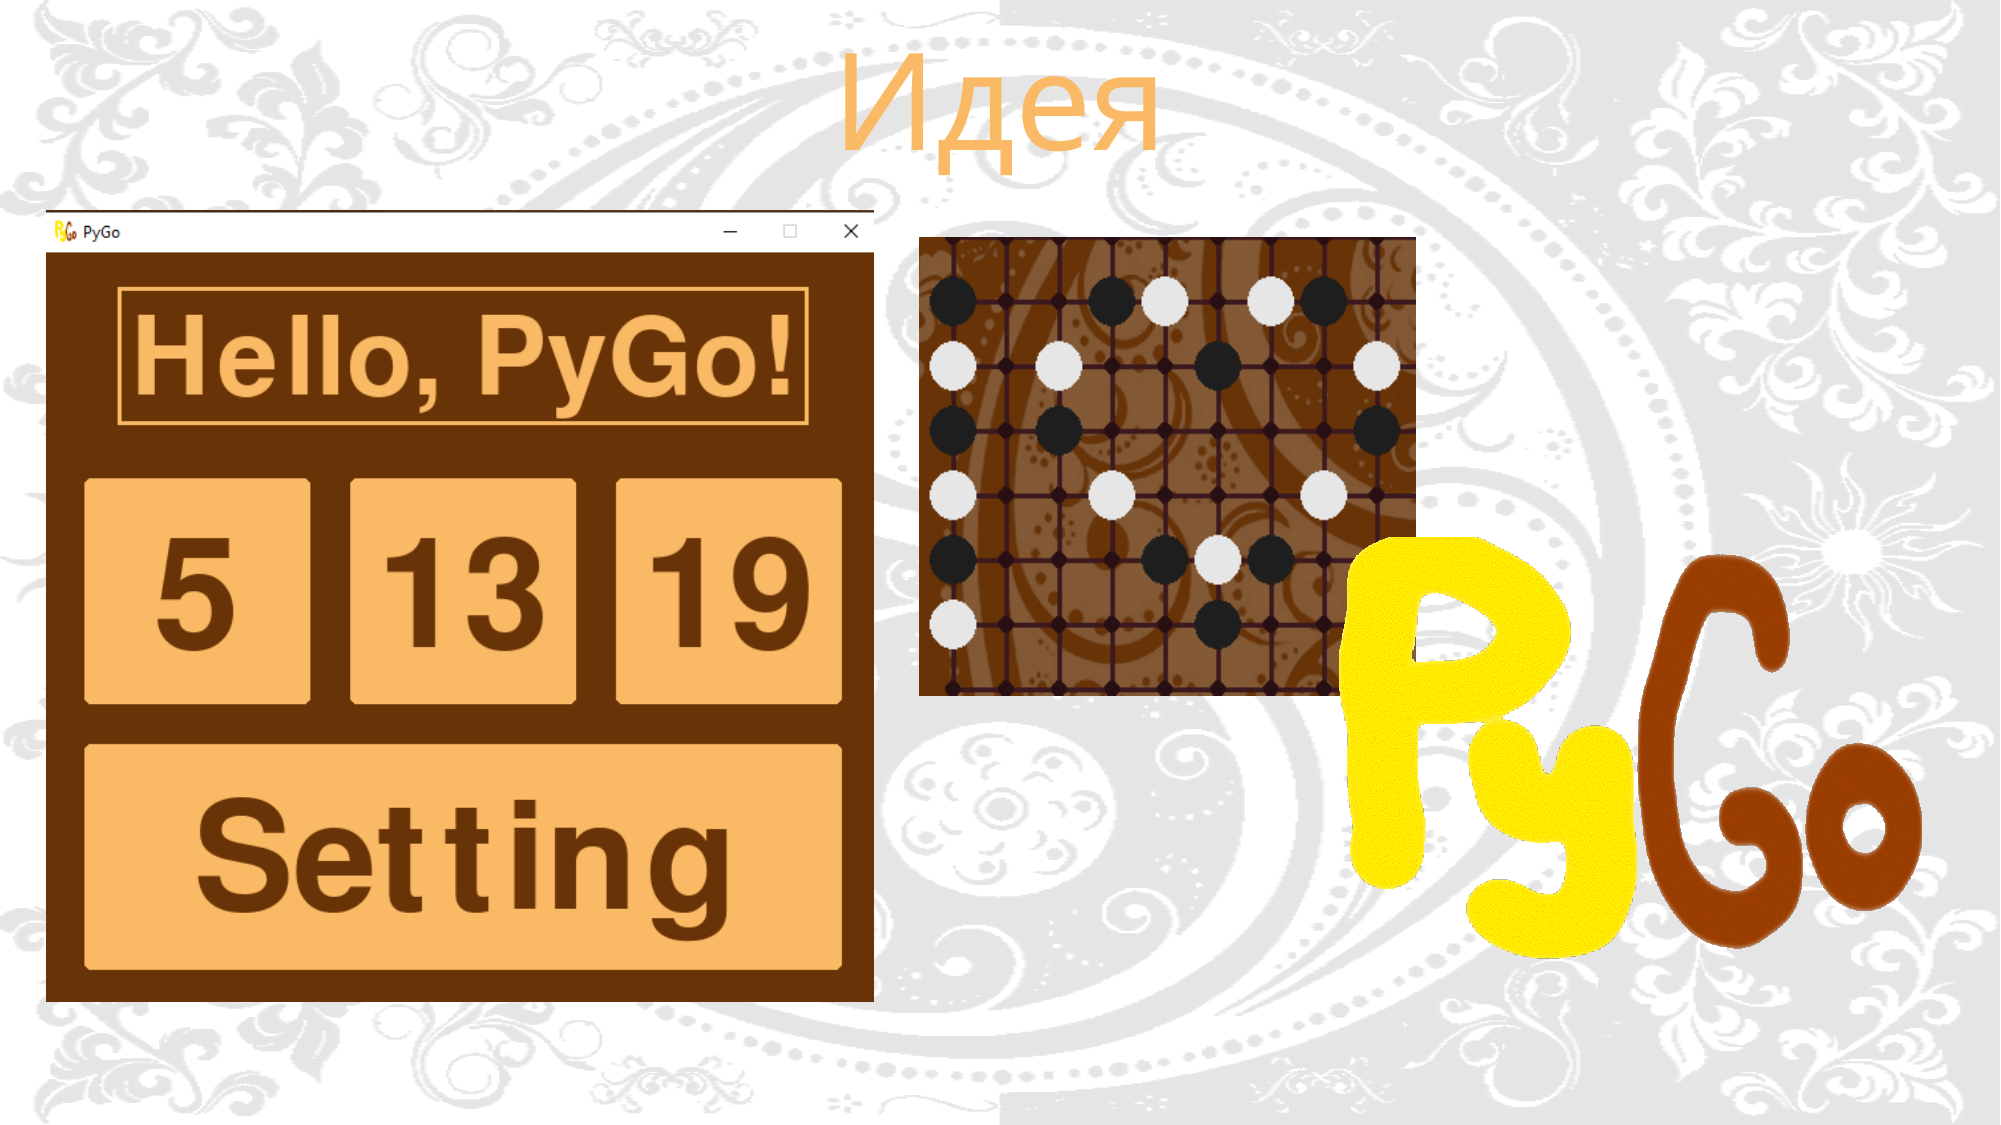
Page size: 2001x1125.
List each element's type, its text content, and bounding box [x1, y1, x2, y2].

picture [0, 0, 2000, 1125]
title Идея [249, 23, 1750, 187]
